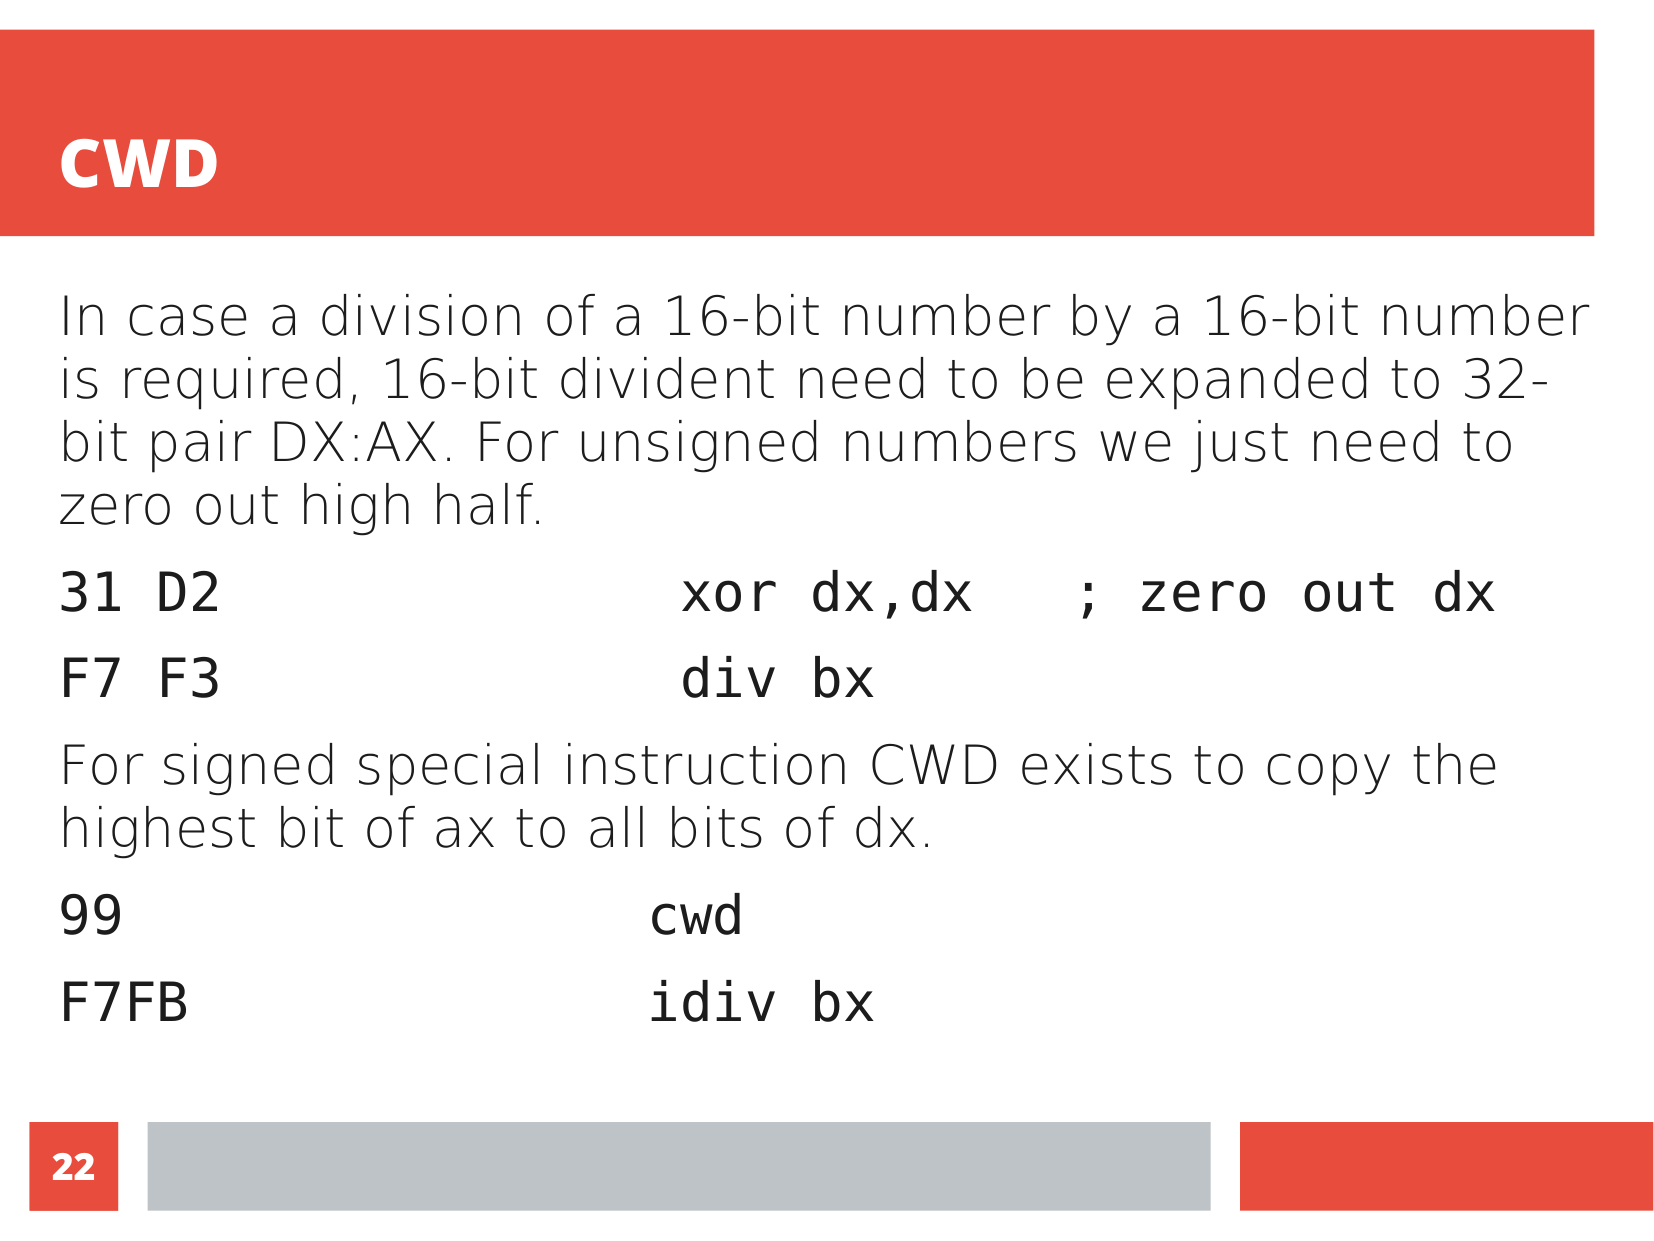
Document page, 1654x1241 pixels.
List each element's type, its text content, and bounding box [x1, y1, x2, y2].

title CWD [59, 59, 1595, 207]
list In case a division of a 16-bit number by a 16-bit number is required, 16-bit divident need to be expanded to 32-bit pair DX:AX. For unsigned numbers we just need to zero out high half. 31 D2 xor dx,dx ; zero out dx F7 F3 div bx For signed special instruction CWD exists to copy the highest bit of ax to all bits of dx. 99 cwd F7FB idiv bx [59, 285, 1606, 1111]
